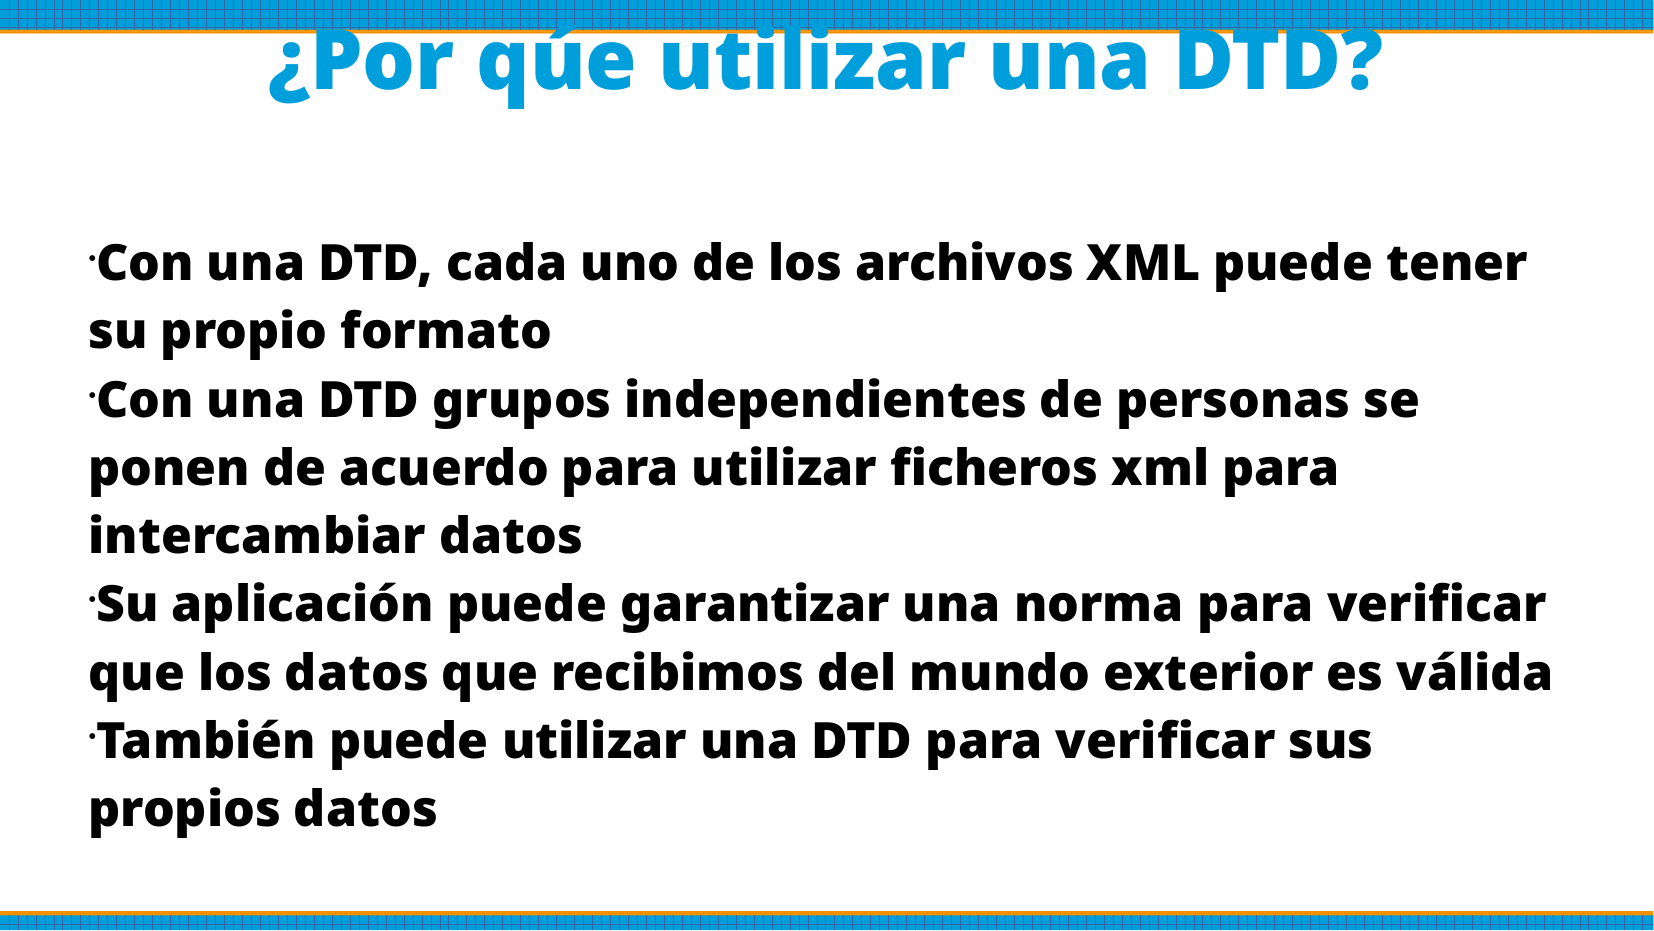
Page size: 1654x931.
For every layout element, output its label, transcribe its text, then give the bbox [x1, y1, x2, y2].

subtitle ¿Por qúe utilizar una DTD? Con una DTD, cada uno de los archivos XML puede tener su propio formato Con una DTD grupos independientes de personas se ponen de acuerdo para utilizar ficheros xml para intercambiar datos Su aplicación puede garantizar una norma para verificar que los datos que recibimos del mundo exterior es válida También puede utilizar una DTD para verificar sus propios datos [88, 44, 1565, 798]
